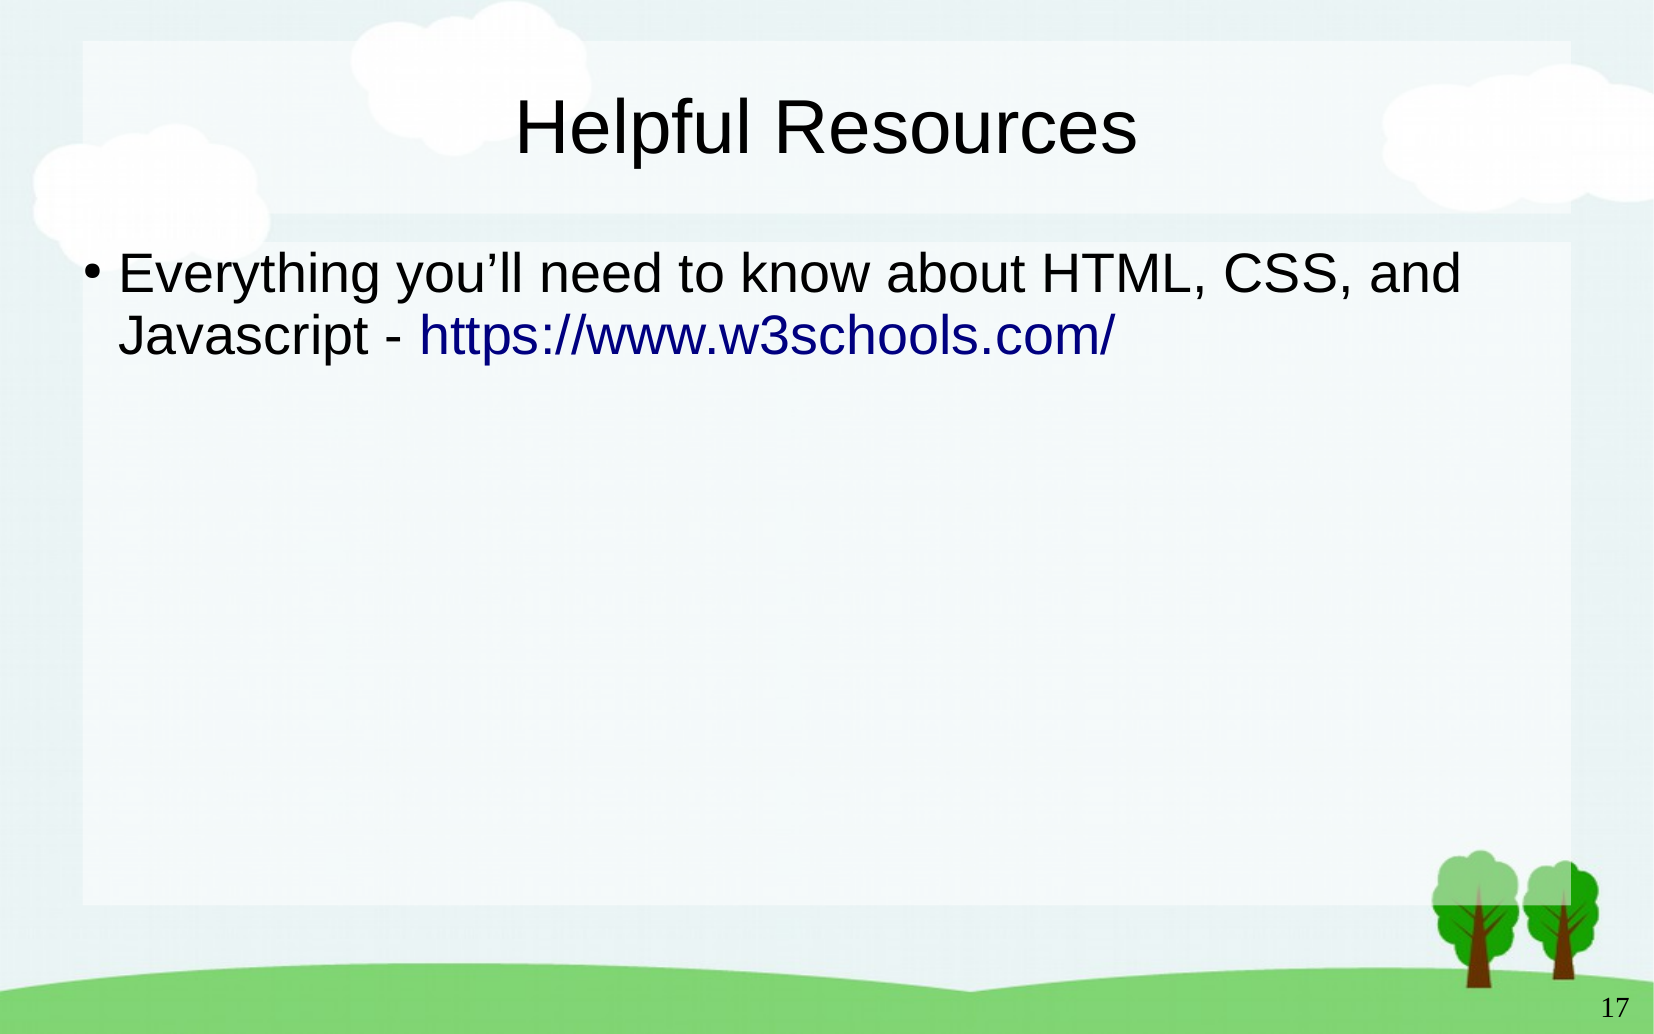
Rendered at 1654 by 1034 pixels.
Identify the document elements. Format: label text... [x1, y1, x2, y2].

picture [0, 0, 1654, 1034]
title Helpful Resources [82, 41, 1571, 214]
list Everything you’ll need to know about HTML, CSS, and Javascript - https://www.w3schools.com/ [82, 241, 1571, 906]
